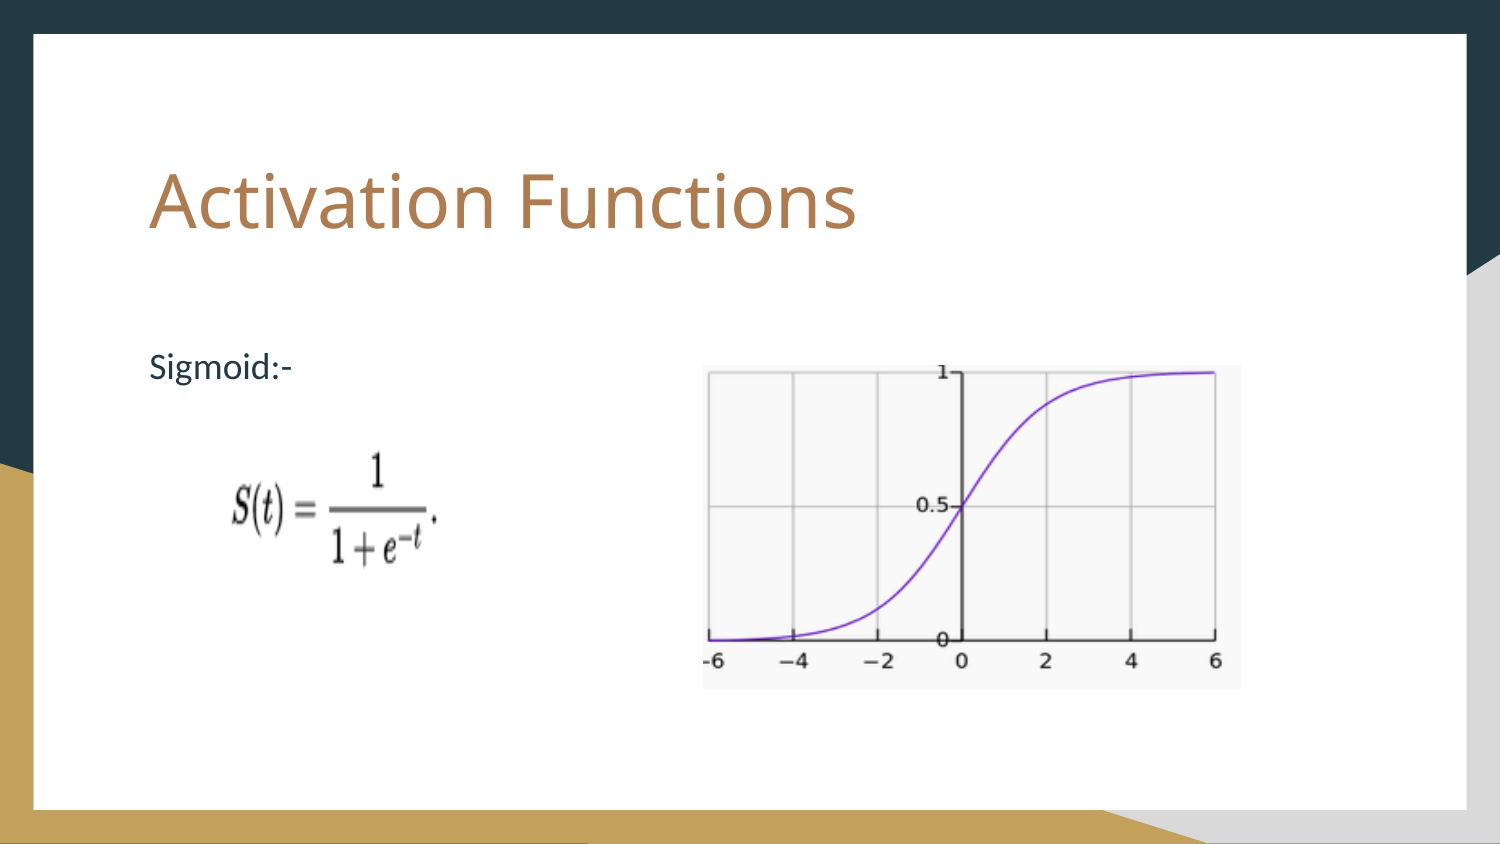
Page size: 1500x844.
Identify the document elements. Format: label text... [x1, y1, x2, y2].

picture [216, 426, 472, 609]
list Sigmoid:- [134, 326, 1366, 729]
title Activation Functions [134, 138, 1366, 296]
picture [703, 365, 1242, 689]
